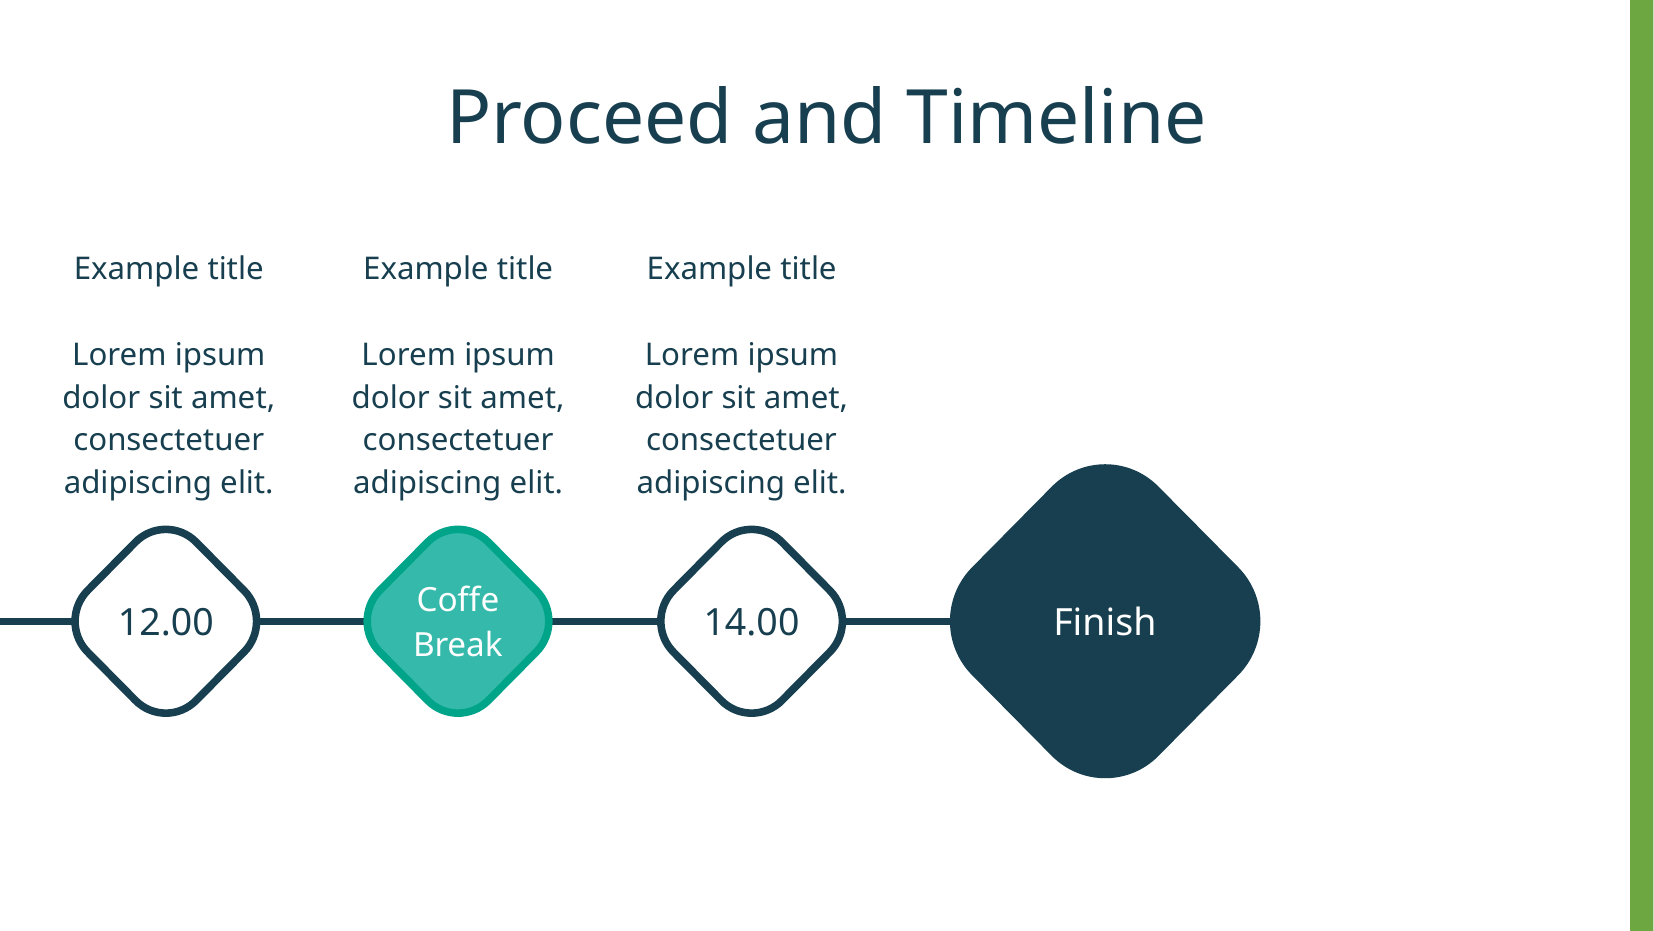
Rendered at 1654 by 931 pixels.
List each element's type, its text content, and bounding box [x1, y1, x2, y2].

text_box Example title Lorem ipsum dolor sit amet, consectetuer adipiscing elit. [0, 254, 272, 496]
text_box 12.00 [79, 534, 252, 709]
text_box Finish [958, 472, 1252, 770]
text_box Example title Lorem ipsum dolor sit amet, consectetuer adipiscing elit. [556, 254, 857, 496]
text_box Example title Lorem ipsum dolor sit amet, consectetuer adipiscing elit. [272, 254, 556, 496]
text_box Coffe Break [372, 534, 544, 709]
text_box 14.00 [665, 534, 838, 709]
title Proceed and Timeline [82, 37, 1571, 193]
